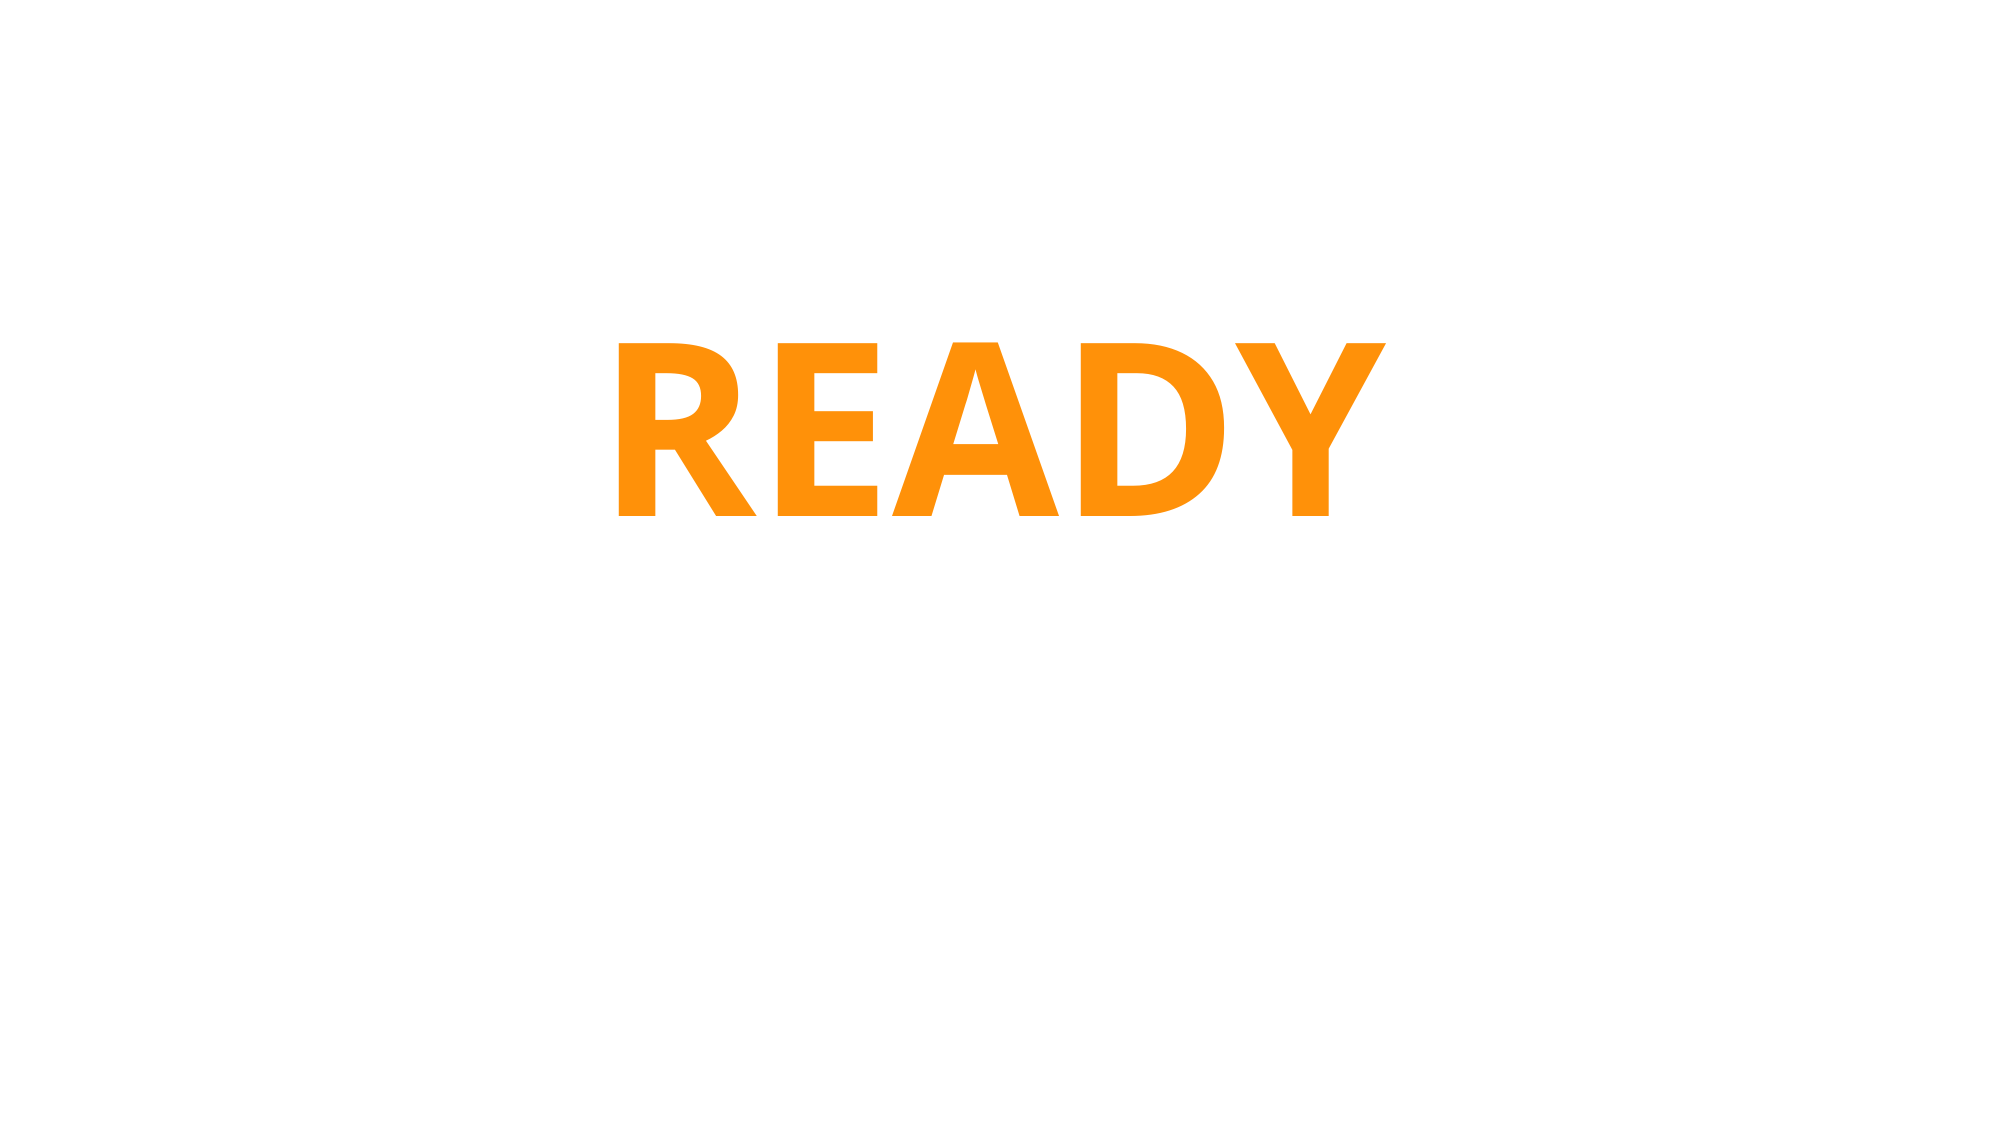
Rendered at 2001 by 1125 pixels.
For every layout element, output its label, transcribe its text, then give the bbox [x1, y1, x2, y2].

title READY [35, 184, 1949, 576]
